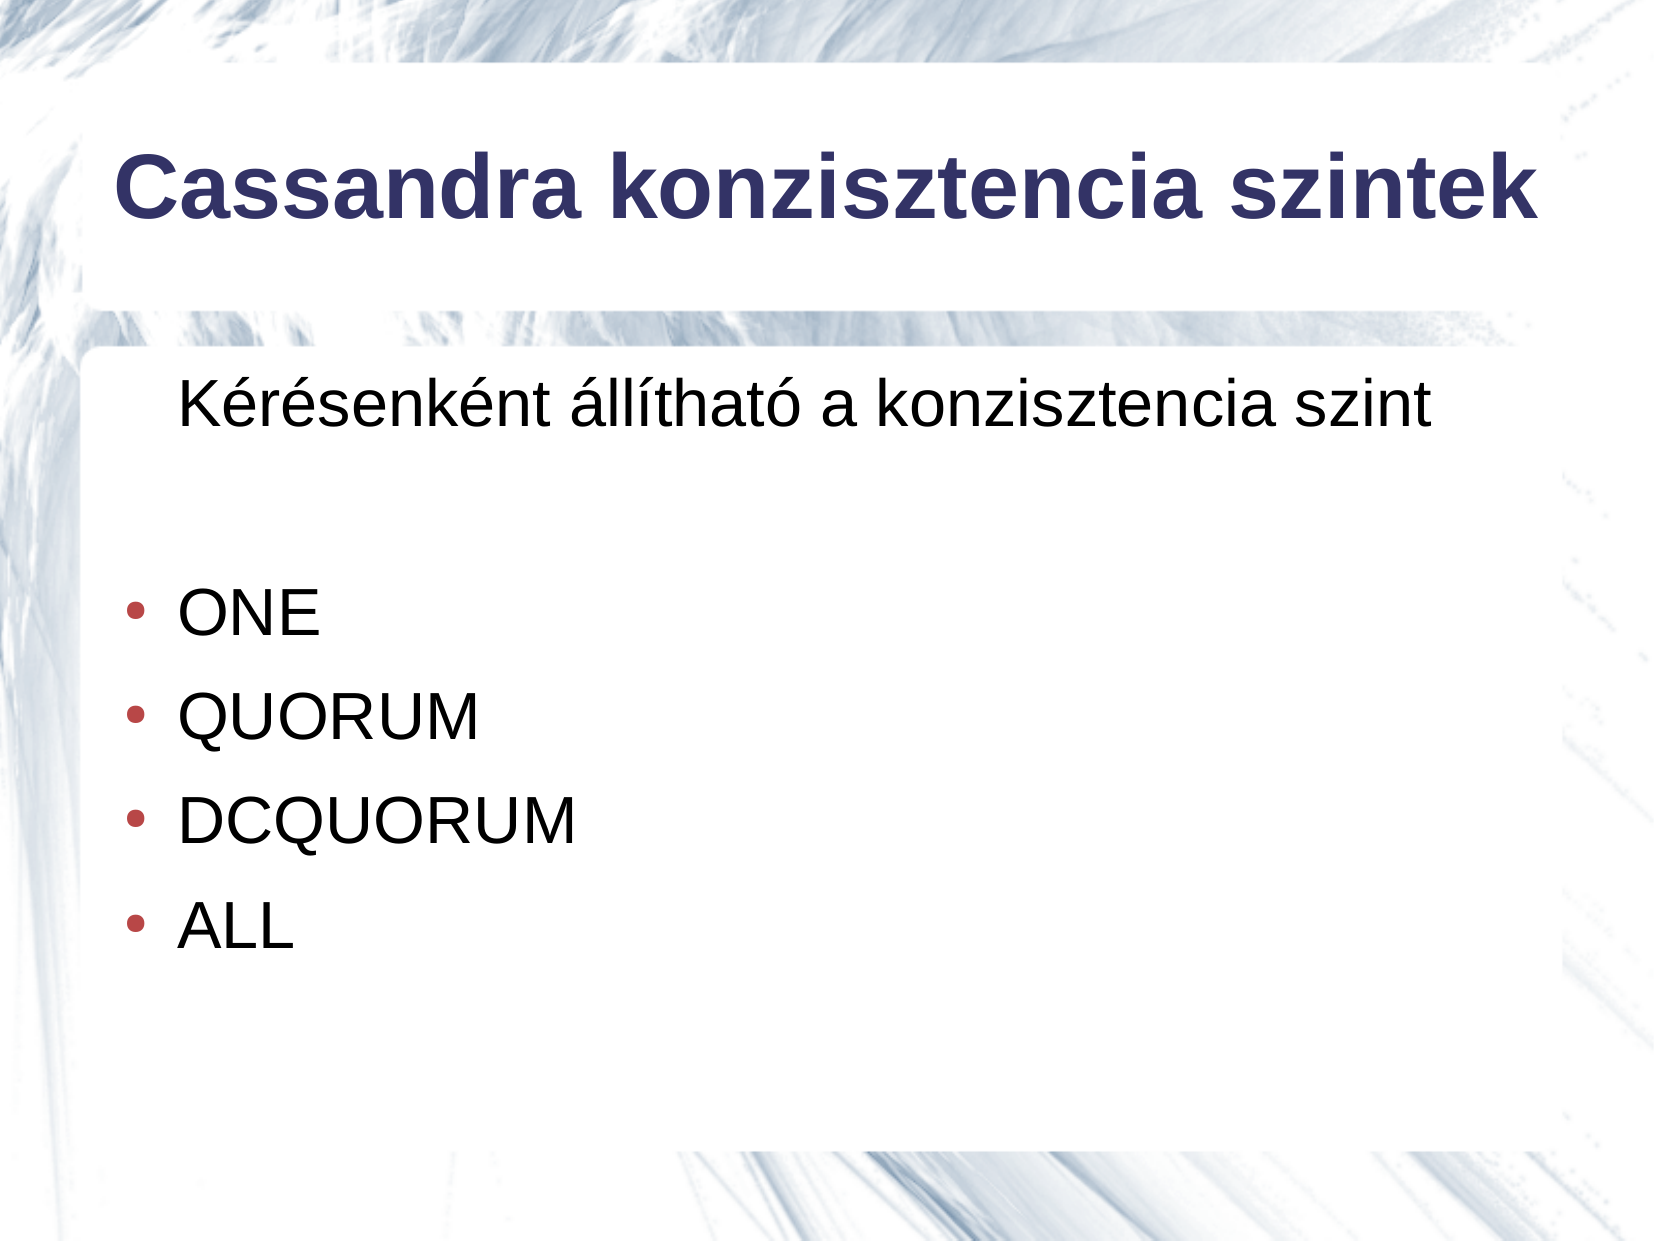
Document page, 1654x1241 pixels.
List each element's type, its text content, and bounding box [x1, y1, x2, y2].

list Kérésenként állítható a konzisztencia szint ONE QUORUM DCQUORUM ALL [88, 366, 1536, 1185]
picture [0, 0, 1654, 1241]
title Cassandra konzisztencia szintek [82, 73, 1571, 302]
